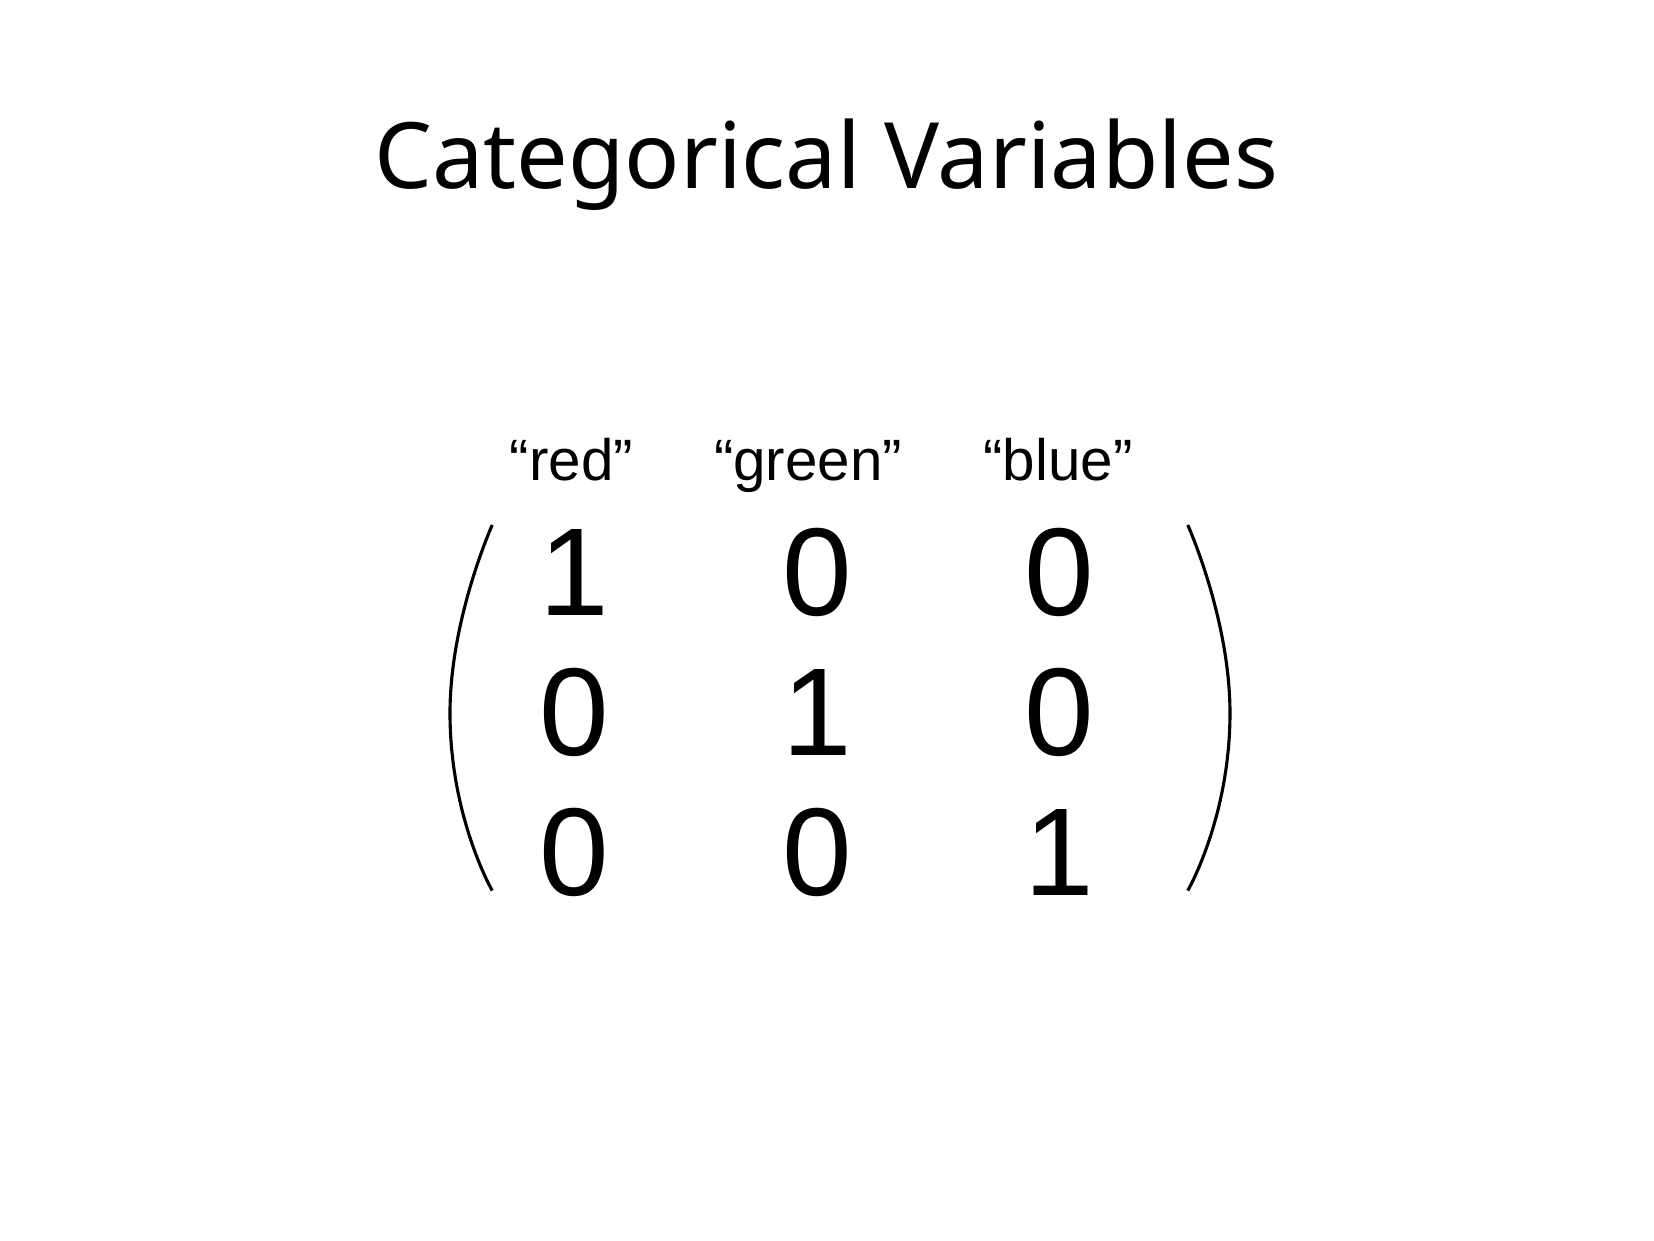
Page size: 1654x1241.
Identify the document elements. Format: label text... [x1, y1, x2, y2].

text_box “red” “green” “blue” [495, 420, 1216, 500]
text_box 1 0 0 0 1 0 0 0 1 [525, 500, 1153, 1066]
title Categorical Variables [82, 49, 1571, 257]
